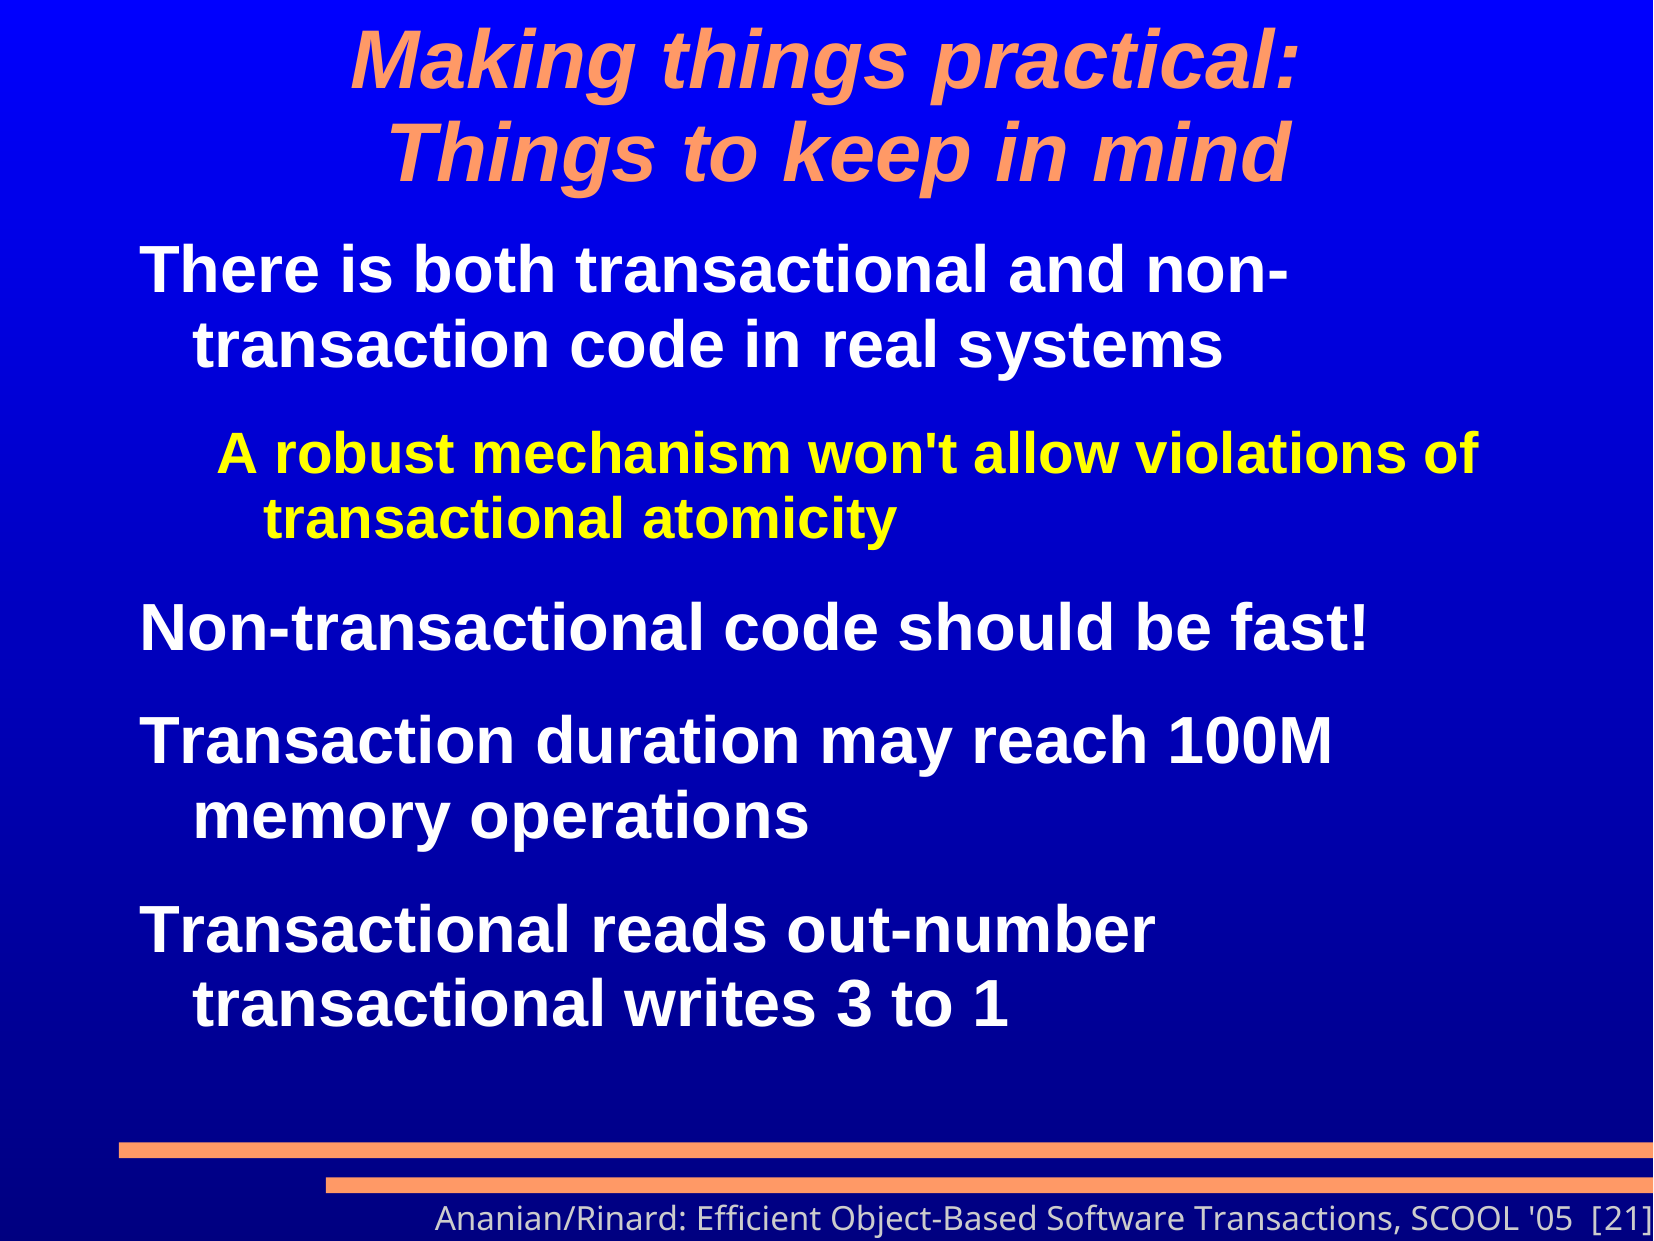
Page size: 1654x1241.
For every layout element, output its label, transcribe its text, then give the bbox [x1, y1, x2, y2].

list There is both transactional and non-transaction code in real systems A robust mechanism won't allow violations of transactional atomicity Non-transactional code should be fast! Transaction duration may reach 100M memory operations Transactional reads out-number transactional writes 3 to 1 [121, 231, 1561, 1133]
title Making things practical: Things to keep in mind [121, 12, 1534, 199]
